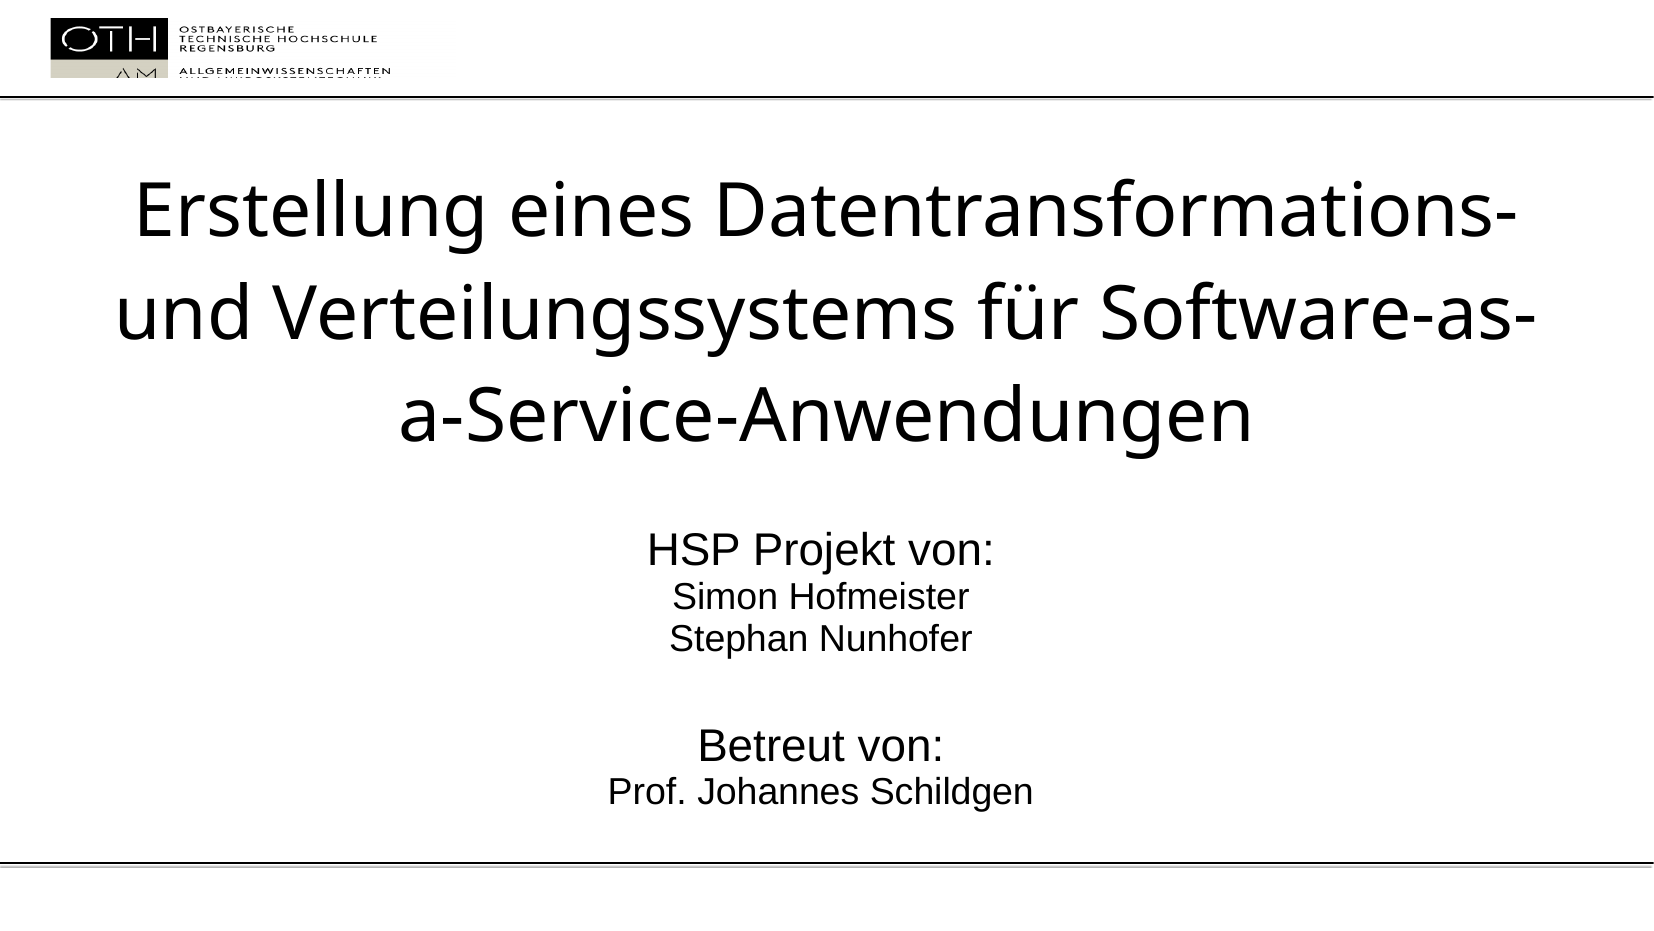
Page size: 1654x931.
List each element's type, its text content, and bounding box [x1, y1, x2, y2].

subtitle HSP Projekt von: Simon Hofmeister Stephan Nunhofer Betreut von: Prof. Johannes Schildgen [76, 509, 1565, 827]
picture [50, 18, 456, 78]
title Erstellung eines Datentransformations- und Verteilungssystems für Software-as-a-Service-Anwendungen [82, 118, 1571, 502]
